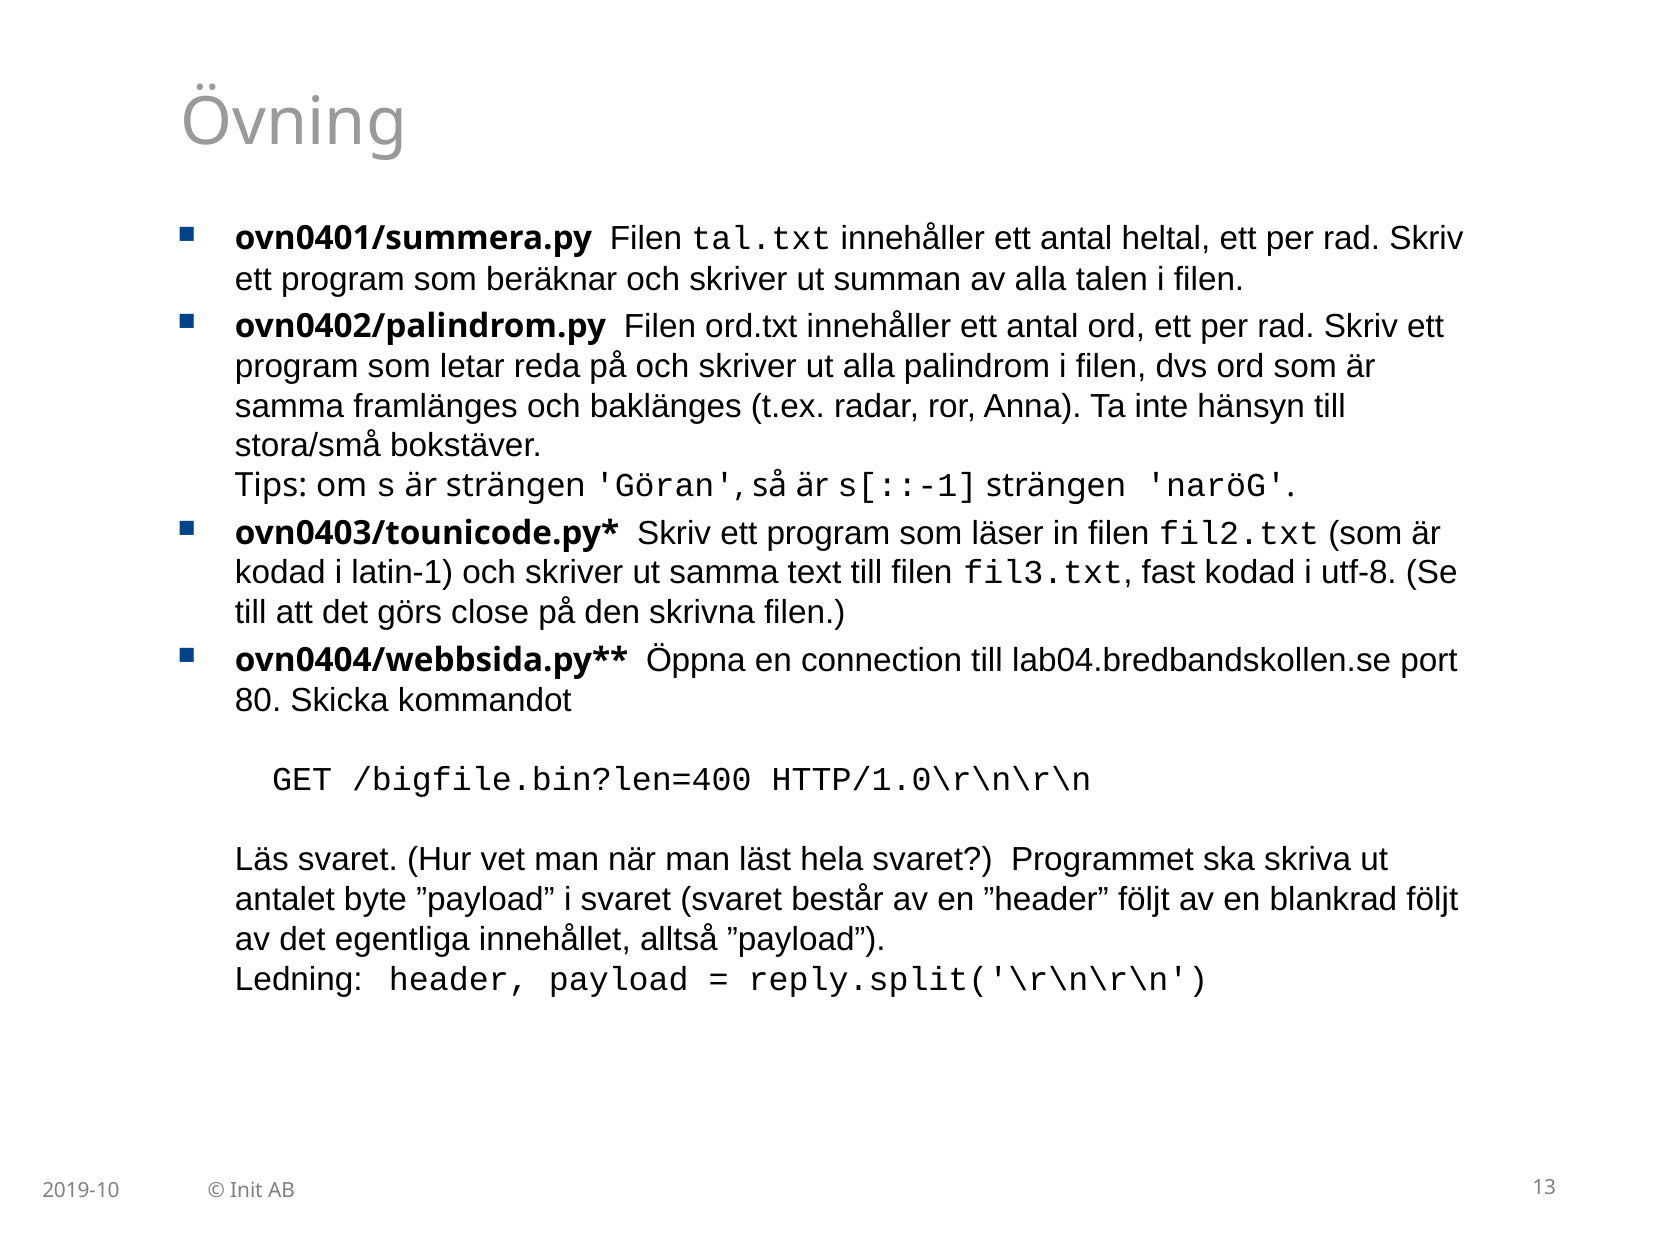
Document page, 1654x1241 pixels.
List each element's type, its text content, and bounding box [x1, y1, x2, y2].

text_box ovn0401/summera.py Filen tal.txt innehåller ett antal heltal, ett per rad. Skriv ett program som beräknar och skriver ut summan av alla talen i filen. ovn0402/palindrom.py Filen ord.txt innehåller ett antal ord, ett per rad. Skriv ett program som letar reda på och skriver ut alla palindrom i filen, dvs ord som är samma framlänges och baklänges (t.ex. radar, ror, Anna). Ta inte hänsyn till stora/små bokstäver. Tips: om s är strängen 'Göran', så är s[::-1] strängen 'naröG'. ovn0403/tounicode.py* Skriv ett program som läser in filen fil2.txt (som är kodad i latin-1) och skriver ut samma text till filen fil3.txt, fast kodad i utf-8. (Se till att det görs close på den skrivna filen.) ovn0404/webbsida.py** Öppna en connection till lab04.bredbandskollen.se port 80. Skicka kommandot GET /bigfile.bin?len=400 HTTP/1.0\r\n\r\n Läs svaret. (Hur vet man när man läst hela svaret?) Programmet ska skriva ut antalet byte ”payload” i svaret (svaret består av en ”header” följt av en blankrad följt av det egentliga innehållet, alltså ”payload”). Ledning: header, payload = reply.split('\r\n\r\n') [165, 209, 1489, 1062]
text_box © Init AB [192, 1143, 1461, 1210]
text_box Övning [165, 0, 1489, 166]
text_box 2019-10 [27, 1143, 166, 1210]
text_box <nummer> [1488, 1143, 1571, 1210]
